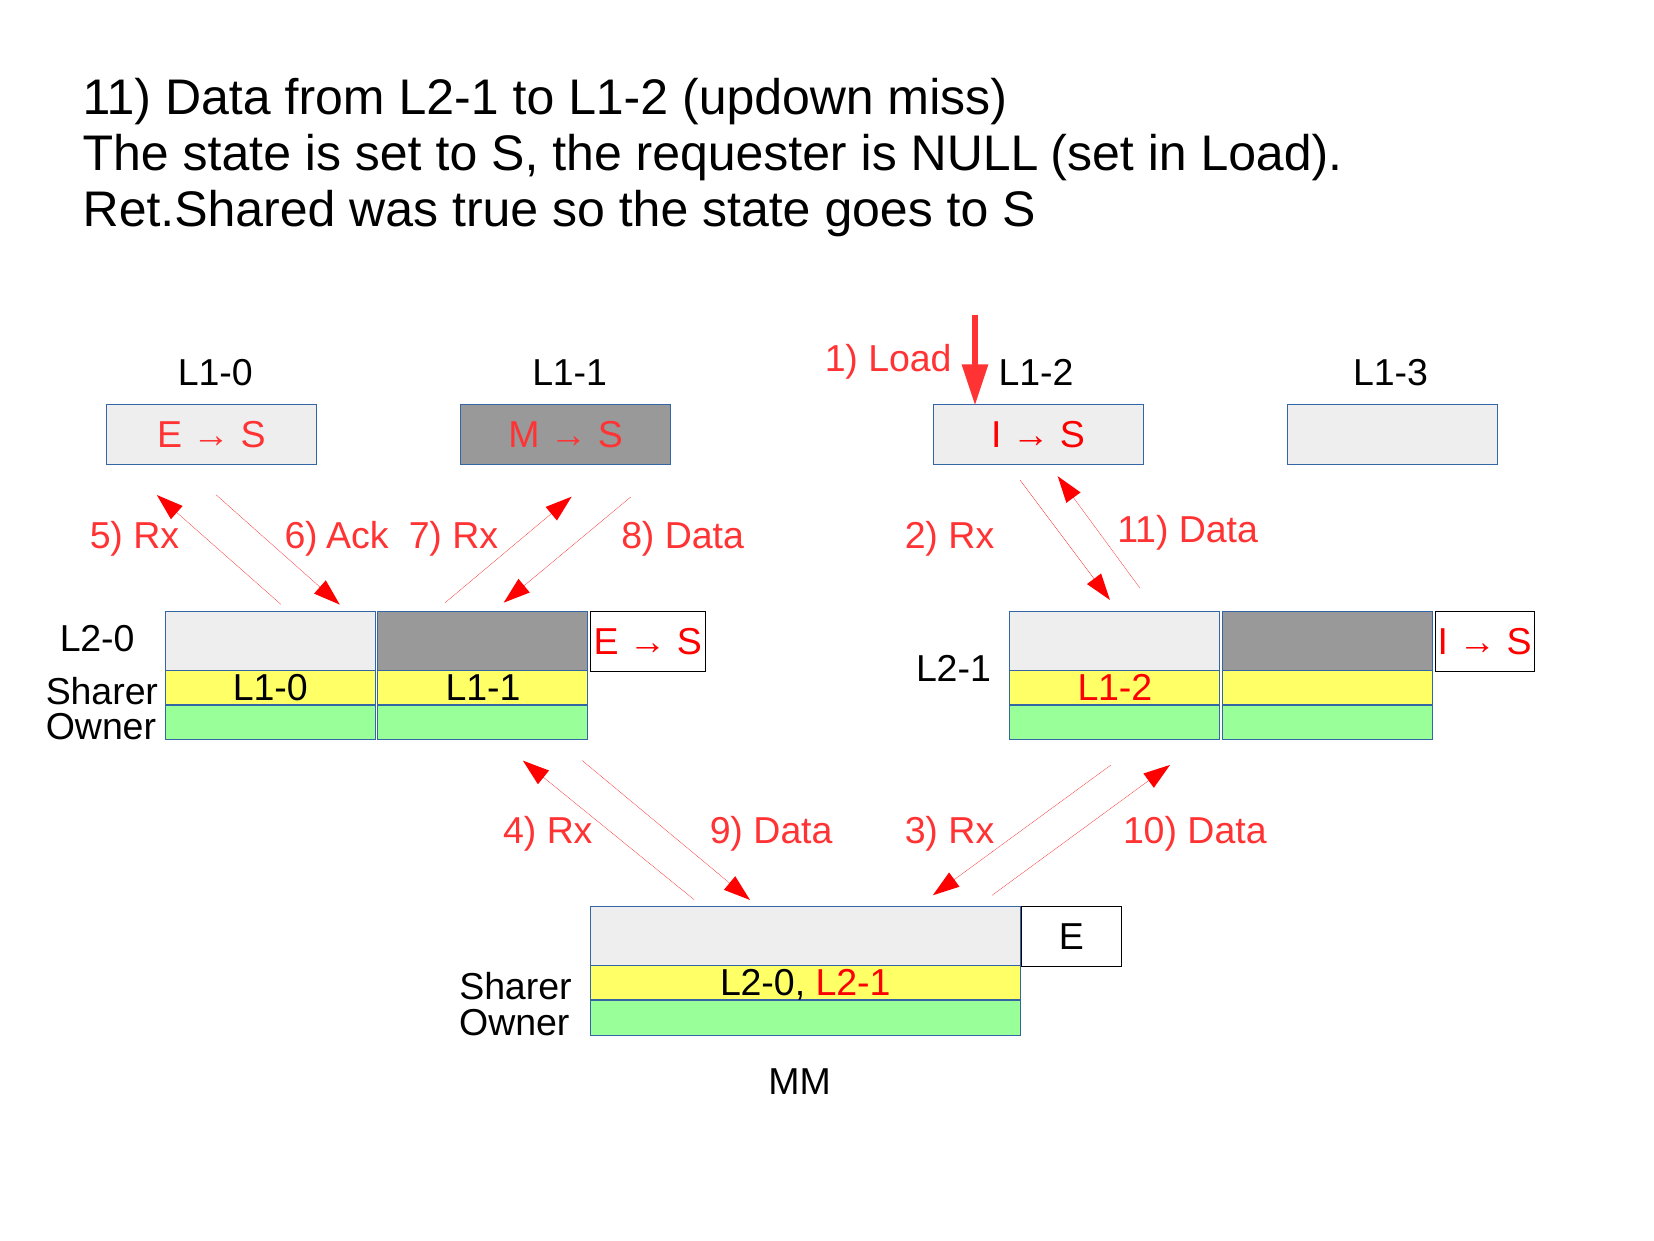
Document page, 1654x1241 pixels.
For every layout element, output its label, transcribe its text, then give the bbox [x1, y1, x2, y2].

text_box 11) Data [1102, 501, 1287, 559]
text_box [377, 611, 588, 670]
text_box L1-2 [1009, 670, 1220, 705]
text_box 6) Ack [269, 507, 393, 564]
text_box 10) Data [1108, 802, 1293, 860]
text_box 3) Rx [889, 802, 1010, 860]
title 11) Data from L2-1 to L1-2 (updown miss) The state is set to S, the requester is NULL (set in Load). Ret.Shared was true so the state goes to S [82, 49, 1571, 257]
text_box L1-1 [377, 670, 588, 705]
text_box [590, 1000, 1021, 1036]
text_box 1) Load [810, 330, 969, 387]
text_box I → S [1435, 611, 1535, 672]
text_box Sharer [444, 958, 587, 1016]
text_box L1-0 [174, 670, 376, 705]
text_box [171, 705, 376, 740]
text_box 8) Data [606, 507, 766, 565]
text_box L2-0, L2-1 [590, 965, 1021, 1000]
text_box E [1021, 906, 1122, 967]
text_box [1009, 611, 1220, 670]
text_box [1009, 705, 1220, 740]
text_box 7) Rx [393, 507, 514, 565]
text_box L2-0 [45, 610, 181, 668]
text_box E → S [106, 404, 317, 465]
text_box 4) Rx [488, 802, 609, 860]
text_box L1-2 [983, 344, 1119, 402]
text_box 5) Rx [75, 507, 196, 564]
text_box [1222, 611, 1433, 740]
text_box [1287, 404, 1498, 465]
text_box L2-1 [901, 639, 1037, 697]
text_box [377, 705, 588, 740]
text_box L1-3 [1338, 344, 1474, 402]
text_box [174, 611, 376, 670]
text_box M → S [460, 404, 671, 465]
text_box L1-1 [517, 344, 653, 402]
text_box MM [753, 1053, 889, 1111]
text_box E → S [590, 611, 706, 672]
text_box I → S [933, 404, 1144, 465]
text_box 2) Rx [889, 507, 1010, 564]
text_box Sharer [31, 662, 174, 720]
text_box Owner [444, 1016, 585, 1051]
text_box [590, 906, 1021, 965]
text_box L1-0 [163, 344, 299, 402]
text_box 9) Data [695, 802, 879, 860]
text_box Owner [31, 720, 171, 756]
